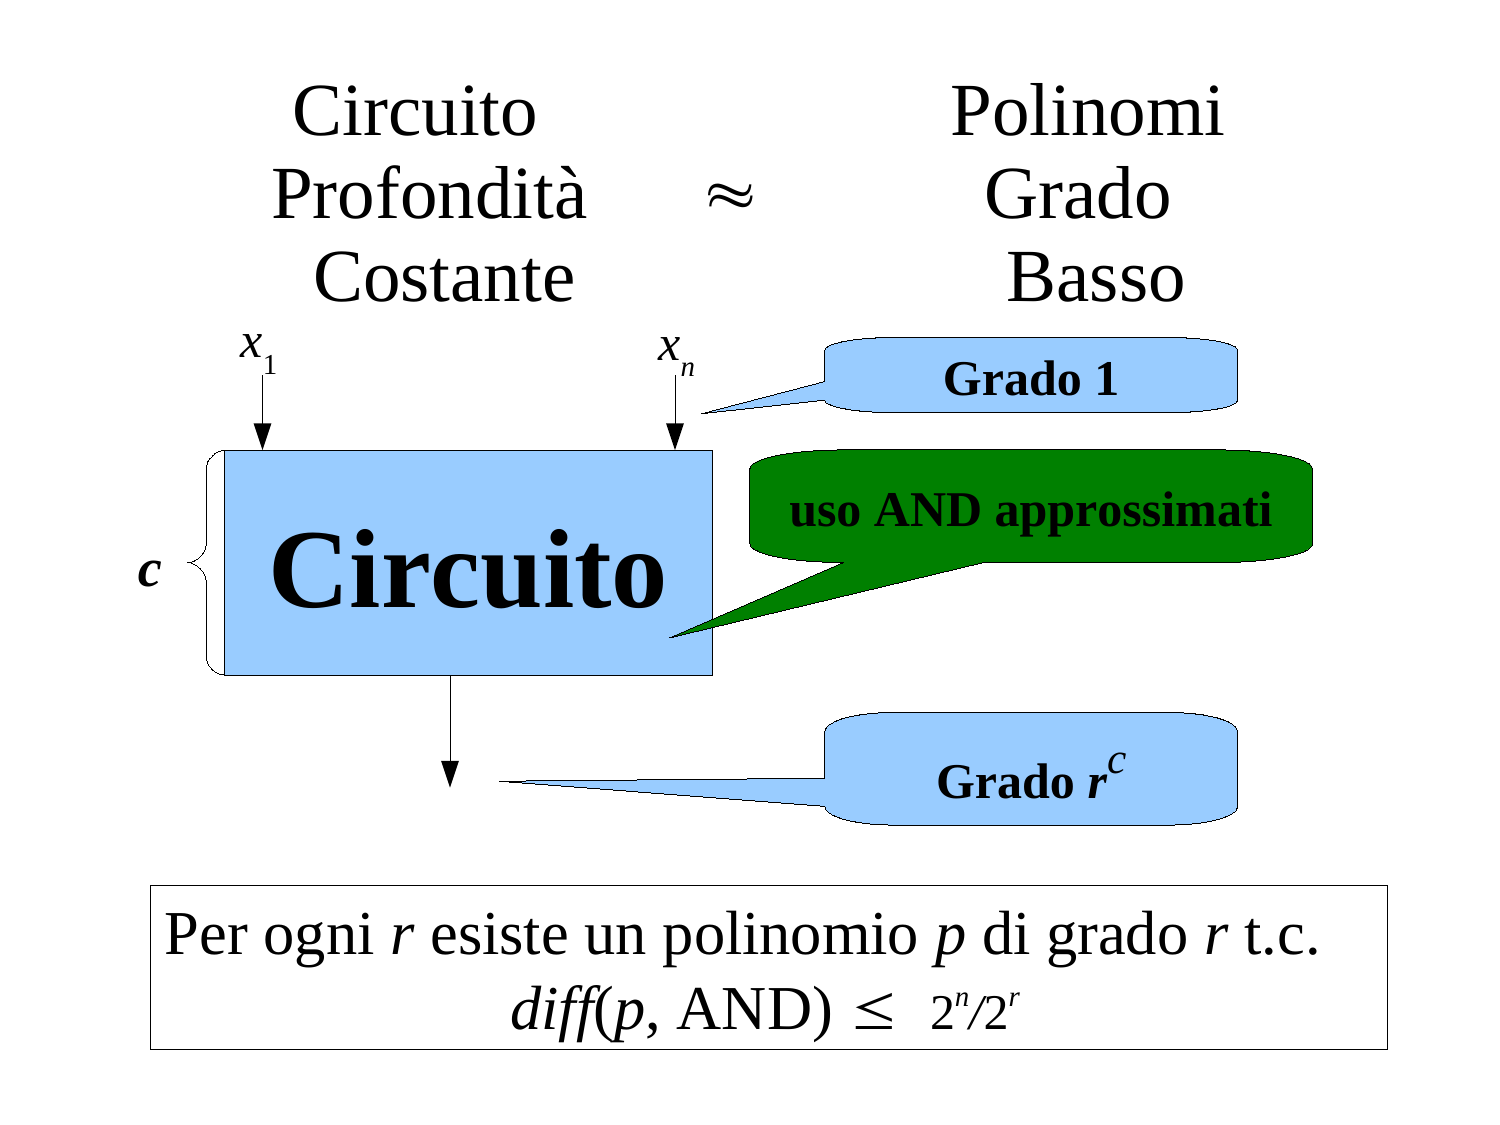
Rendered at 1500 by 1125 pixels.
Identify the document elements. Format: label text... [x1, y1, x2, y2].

text_box uso AND approssimati [669, 449, 1313, 638]
text_box Grado 1 [701, 337, 1238, 414]
text_box Grado rc [499, 712, 1238, 826]
text_box Circuito [224, 450, 713, 676]
text_box xn [620, 302, 733, 390]
text_box c [112, 525, 188, 605]
text_box Per ogni r esiste un polinomio p di grado r t.c. diff(p, AND) ≤ 2n/2r [150, 885, 1388, 1050]
title Circuito Polinomi Profondità ≈ Grado Costante Basso [112, 69, 1387, 319]
text_box x1 [202, 300, 316, 388]
